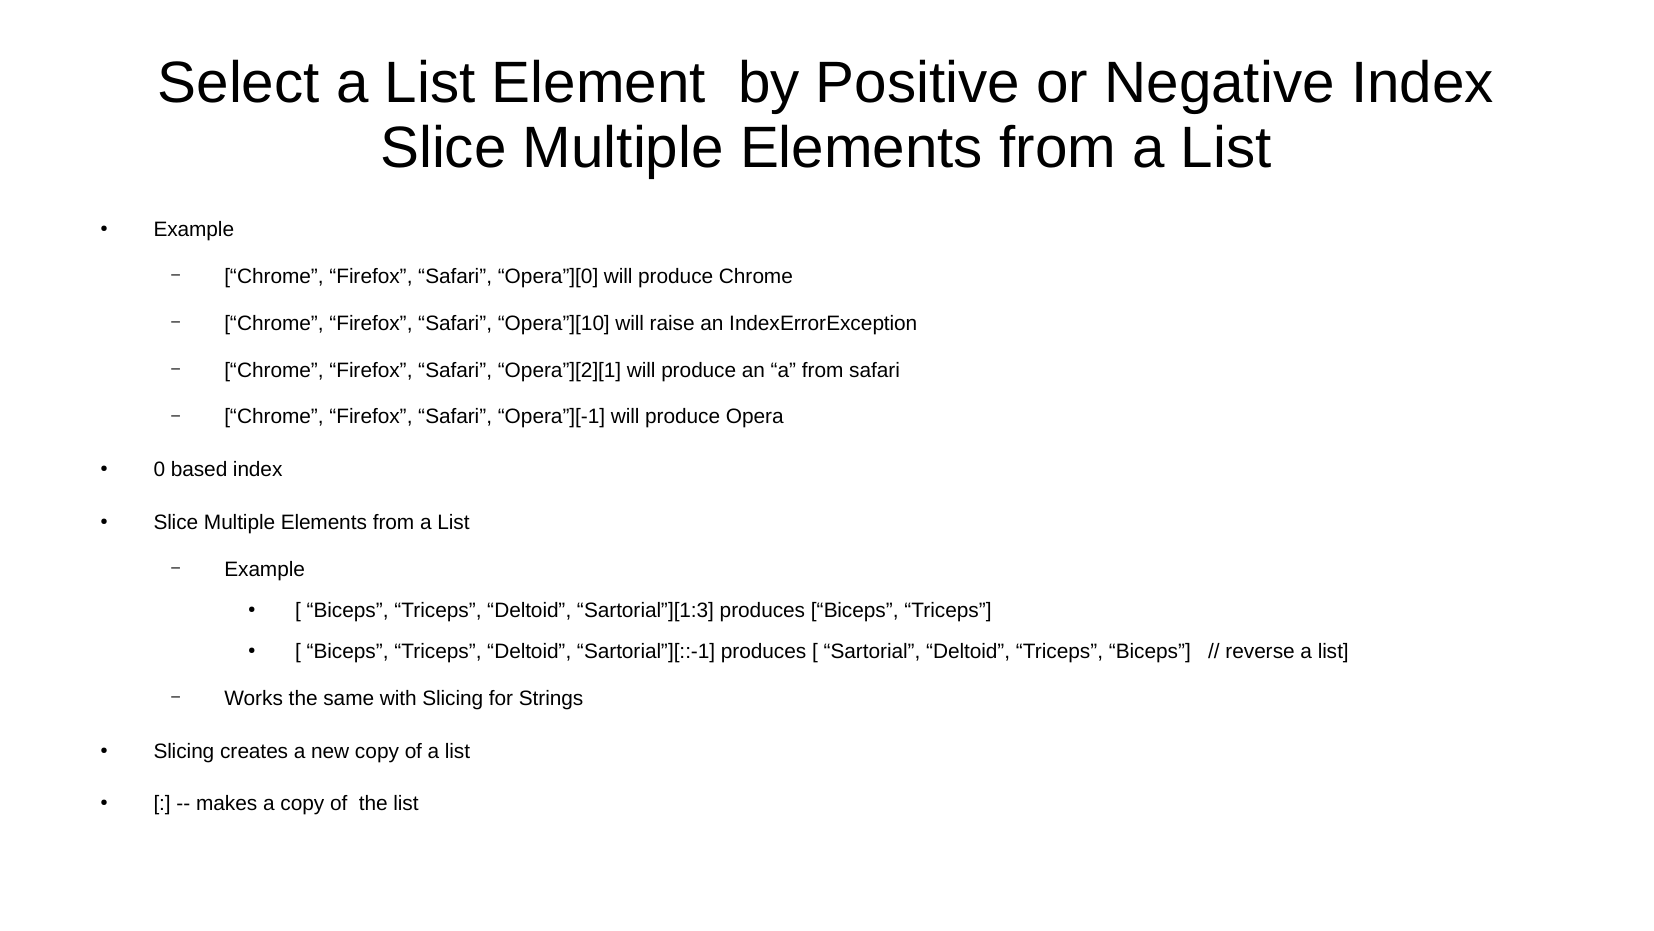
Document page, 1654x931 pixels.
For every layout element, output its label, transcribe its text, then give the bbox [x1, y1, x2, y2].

list Example [“Chrome”, “Firefox”, “Safari”, “Opera”][0] will produce Chrome [“Chrome”, “Firefox”, “Safari”, “Opera”][10] will raise an IndexErrorException [“Chrome”, “Firefox”, “Safari”, “Opera”][2][1] will produce an “a” from safari [“Chrome”, “Firefox”, “Safari”, “Opera”][-1] will produce Opera 0 based index Slice Multiple Elements from a List Example [ “Biceps”, “Triceps”, “Deltoid”, “Sartorial”][1:3] produces [“Biceps”, “Triceps”] [ “Biceps”, “Triceps”, “Deltoid”, “Sartorial”][::-1] produces [ “Sartorial”, “Deltoid”, “Triceps”, “Biceps”] // reverse a list] Works the same with Slicing for Strings Slicing creates a new copy of a list [:] -- makes a copy of the list [82, 217, 1576, 841]
title Select a List Element by Positive or Negative Index Slice Multiple Elements from a List [82, 37, 1571, 193]
